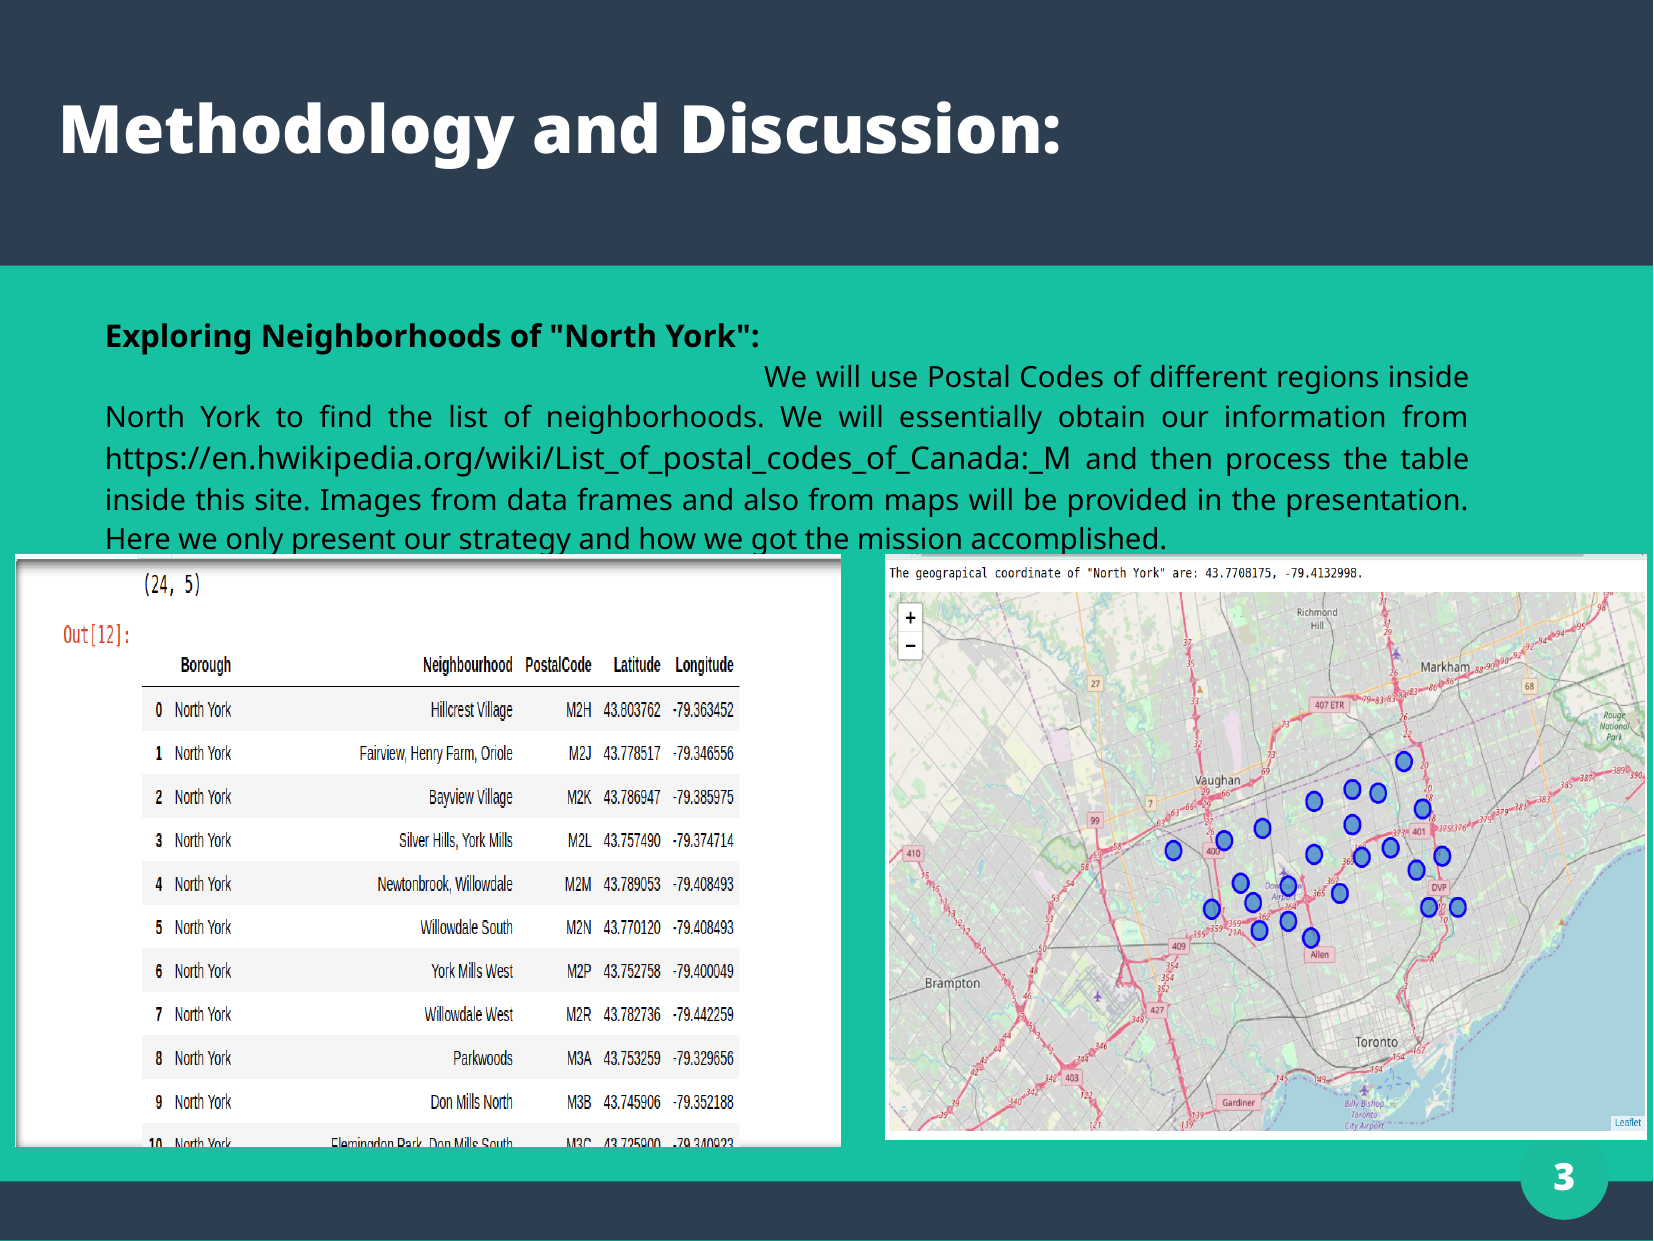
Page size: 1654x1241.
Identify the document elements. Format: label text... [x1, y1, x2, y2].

title Methodology and Discussion: [58, 49, 1594, 207]
text_box Exploring Neighborhoods of "North York": We will use Postal Codes of different regions inside North York to find the list of neighborhoods. We will essentially obtain our information from https://en.hwikipedia.org/wiki/List_of_postal_codes_of_Canada:_M and then process the table inside this site. Images from data frames and also from maps will be provided in the presentation. Here we only present our strategy and how we got the mission accomplished. [90, 269, 1485, 1156]
picture [885, 554, 1647, 1141]
picture [15, 554, 841, 1147]
